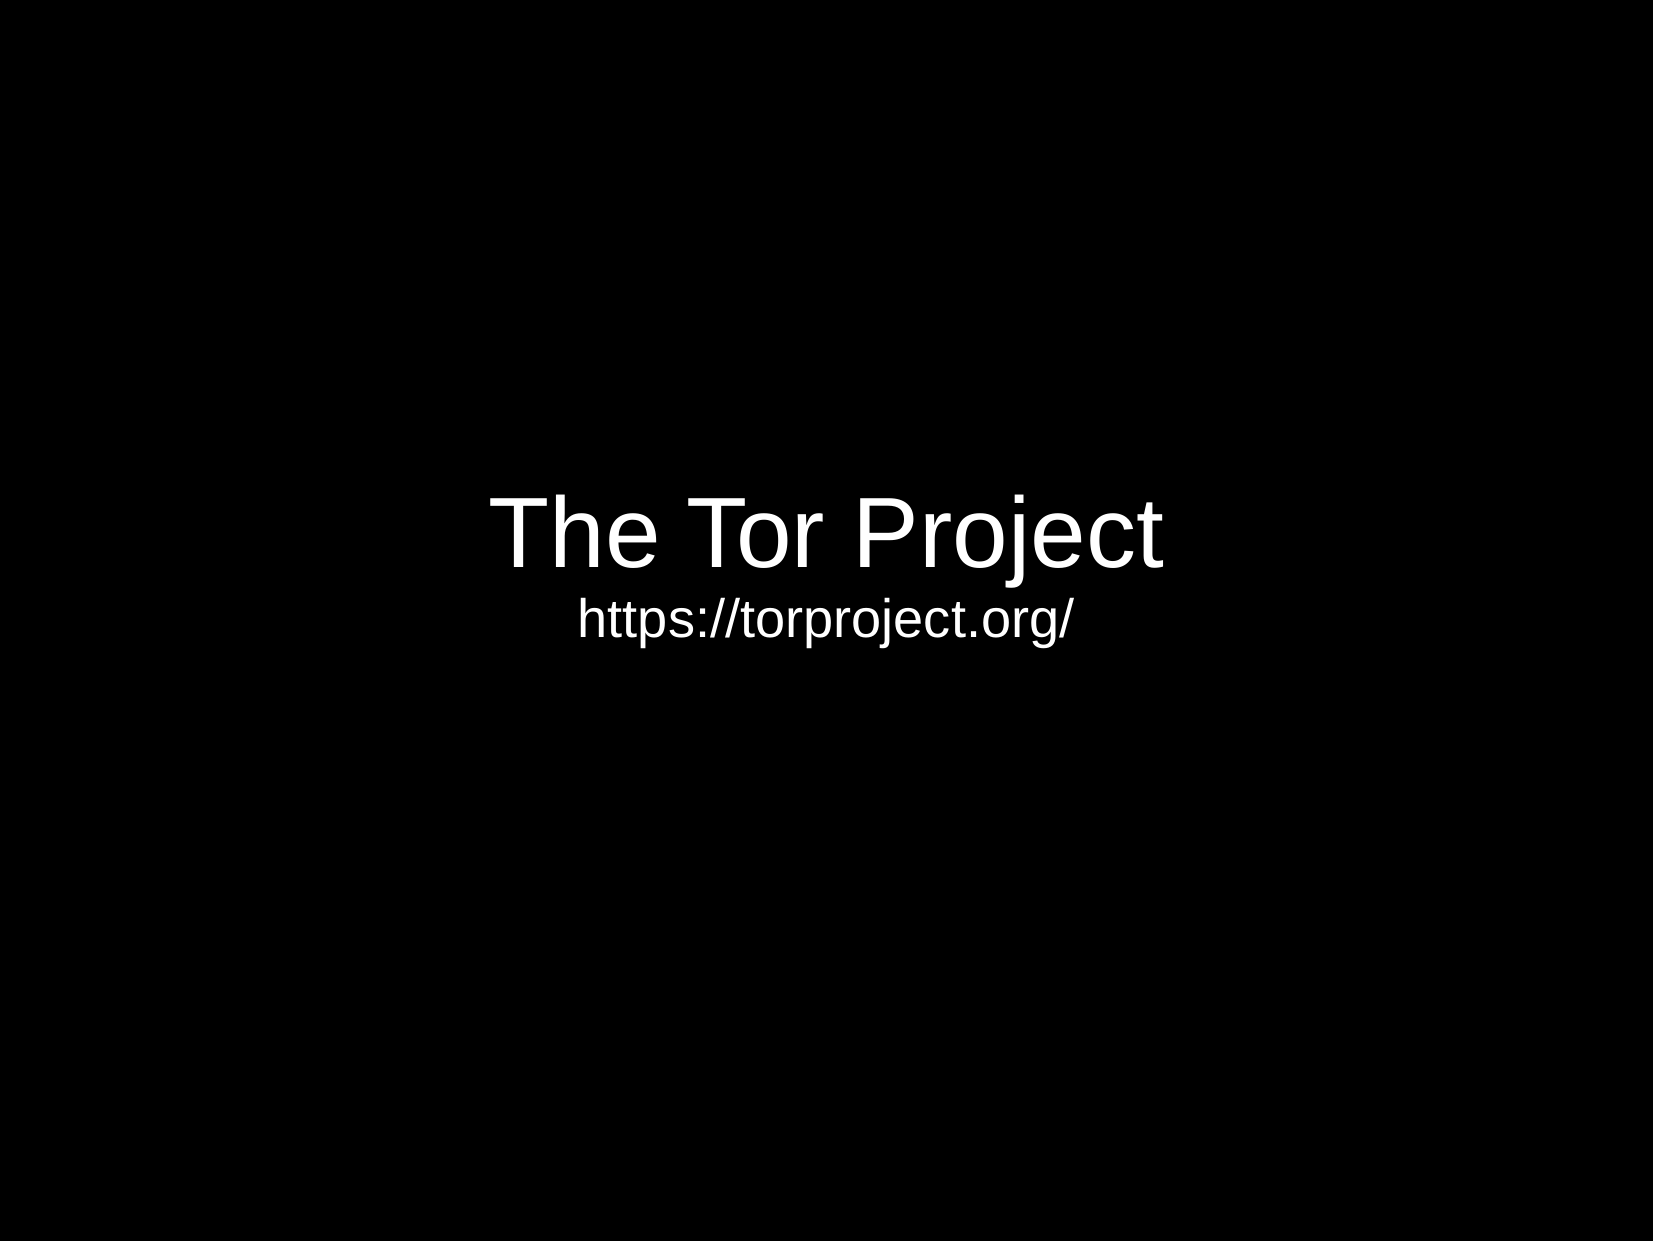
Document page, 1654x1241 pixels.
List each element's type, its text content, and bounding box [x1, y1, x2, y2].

title The Tor Project https://torproject.org/ [82, 0, 1571, 704]
